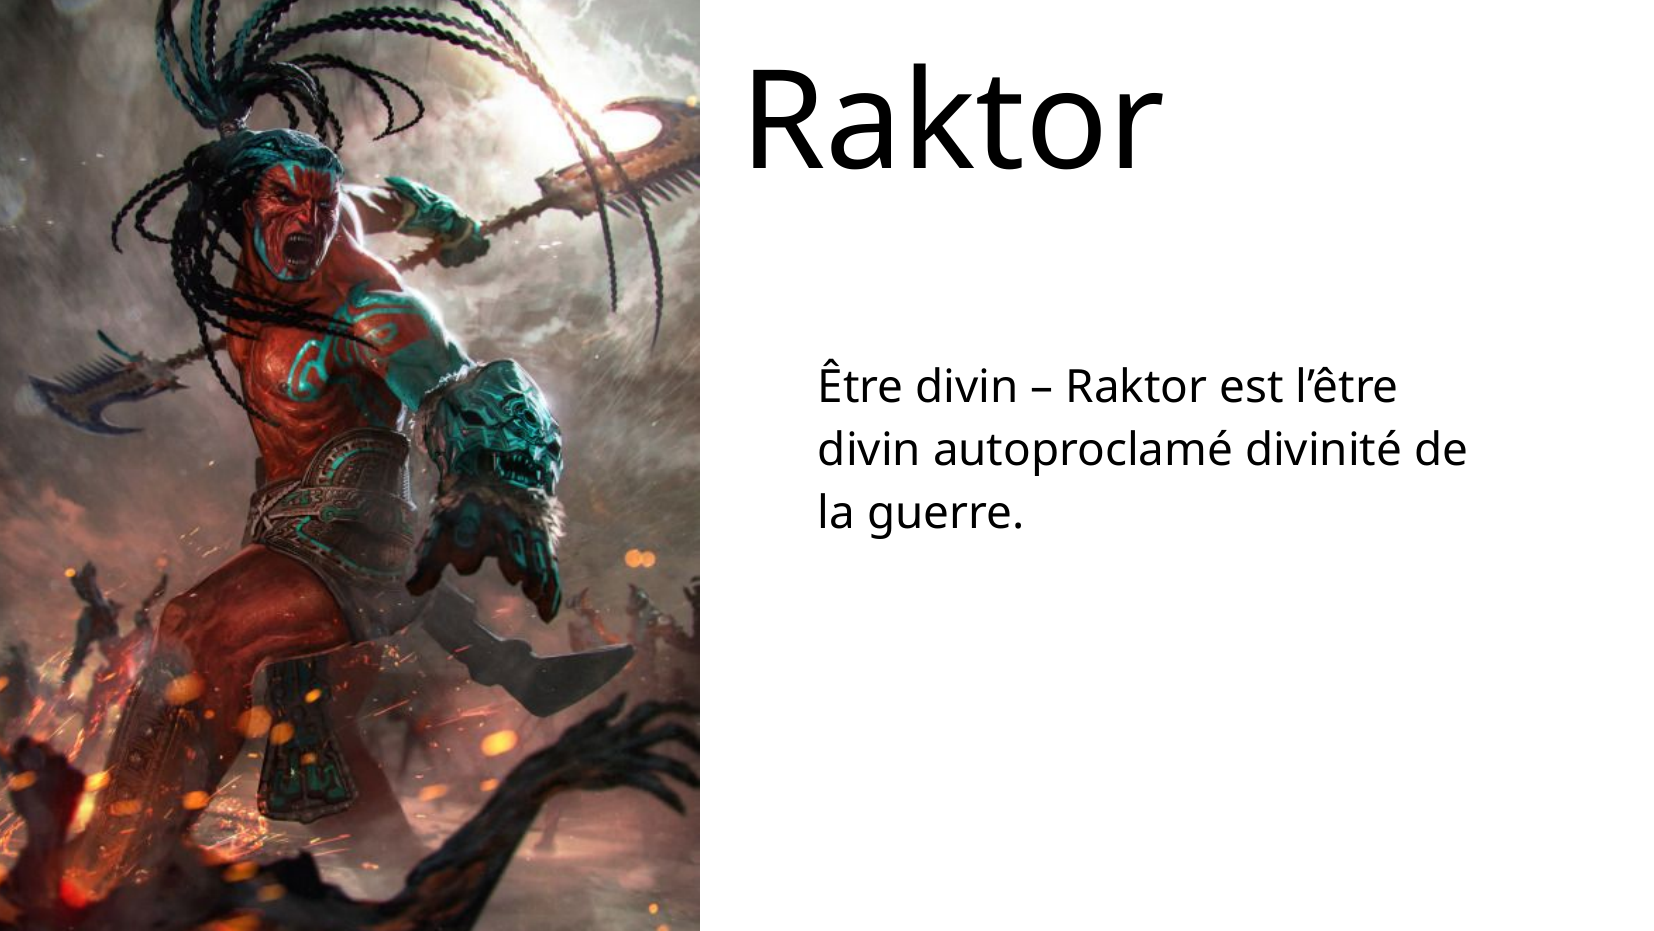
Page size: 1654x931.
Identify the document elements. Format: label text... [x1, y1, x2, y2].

picture [0, 0, 700, 931]
title Raktor [700, 14, 1571, 216]
text_box Être divin – Raktor est l’être divin autoproclamé divinité de la guerre. [803, 346, 1515, 648]
